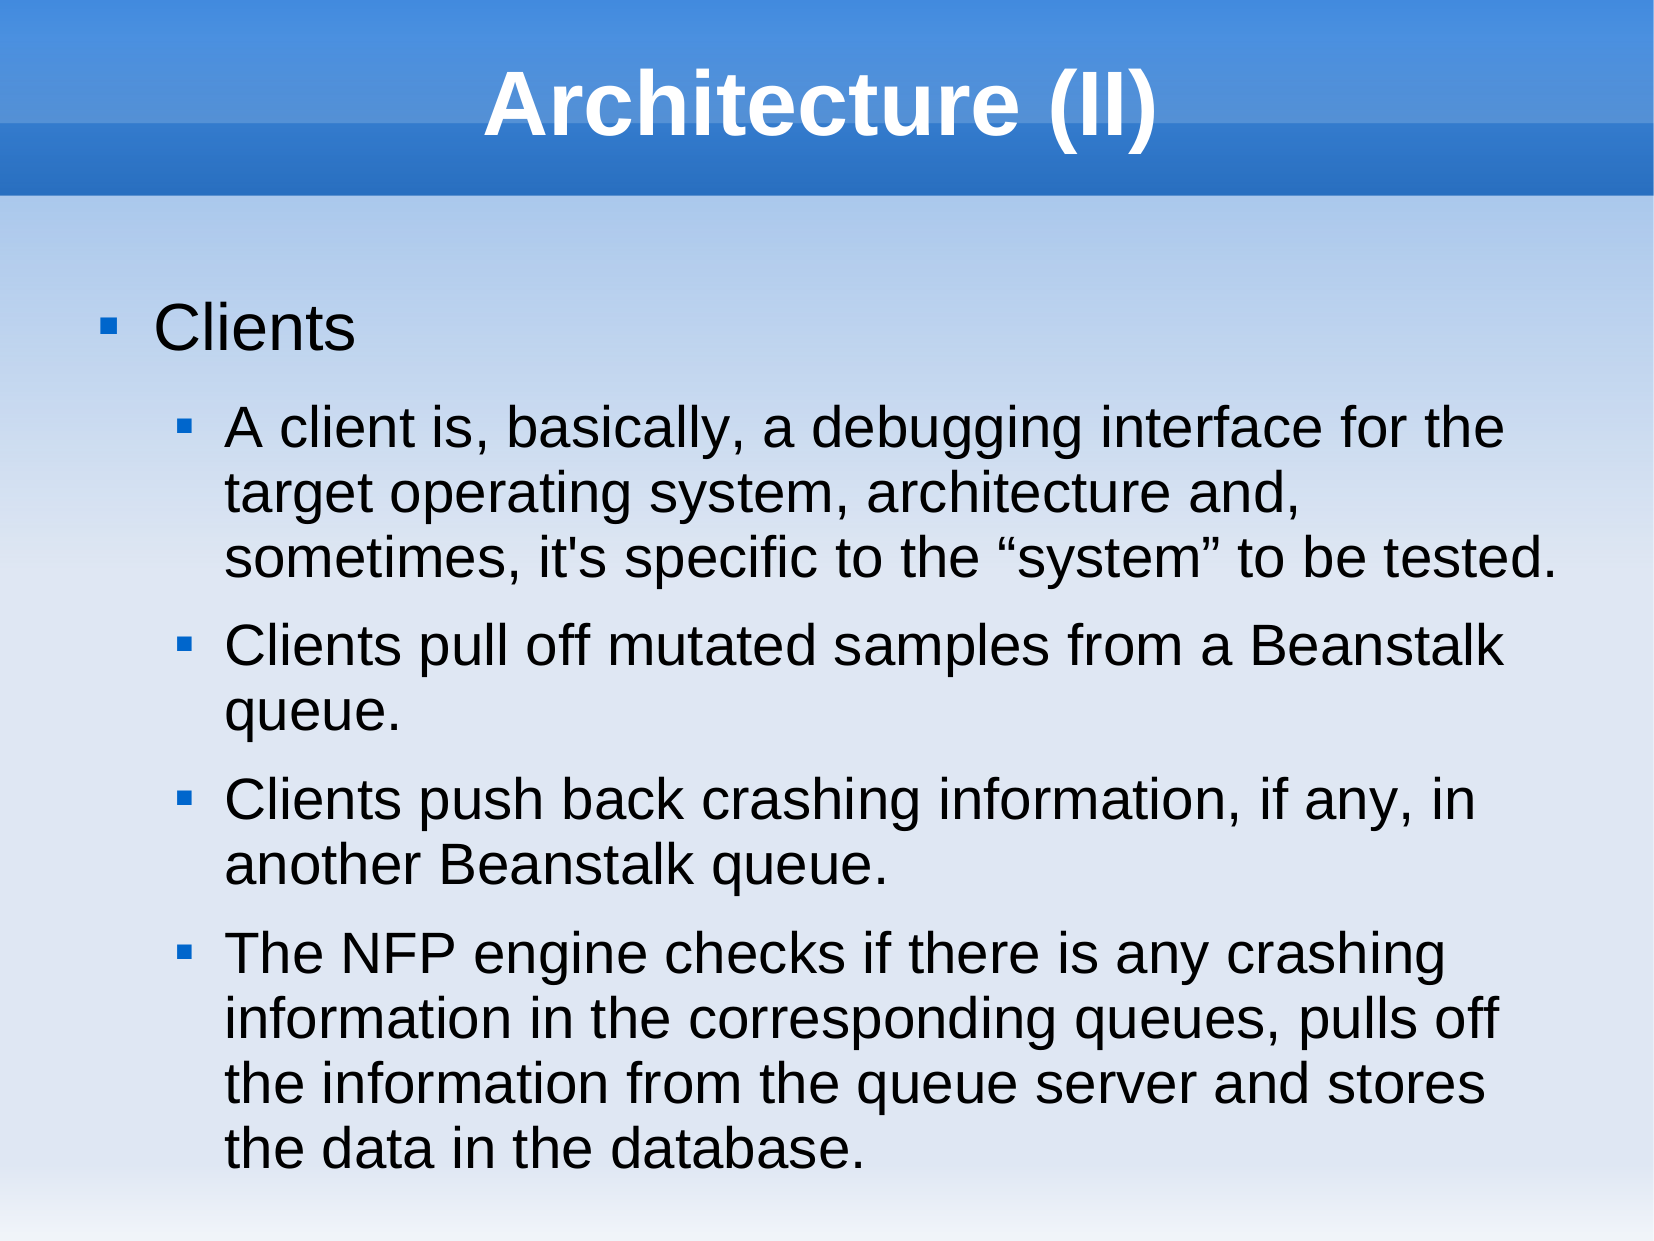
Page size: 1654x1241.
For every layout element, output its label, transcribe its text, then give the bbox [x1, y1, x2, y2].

title Architecture (II) [76, 0, 1565, 208]
list Clients A client is, basically, a debugging interface for the target operating system, architecture and, sometimes, it's specific to the “system” to be tested. Clients pull off mutated samples from a Beanstalk queue. Clients push back crashing information, if any, in another Beanstalk queue. The NFP engine checks if there is any crashing information in the corresponding queues, pulls off the information from the queue server and stores the data in the database. [82, 290, 1571, 1181]
picture [0, 0, 1654, 1241]
